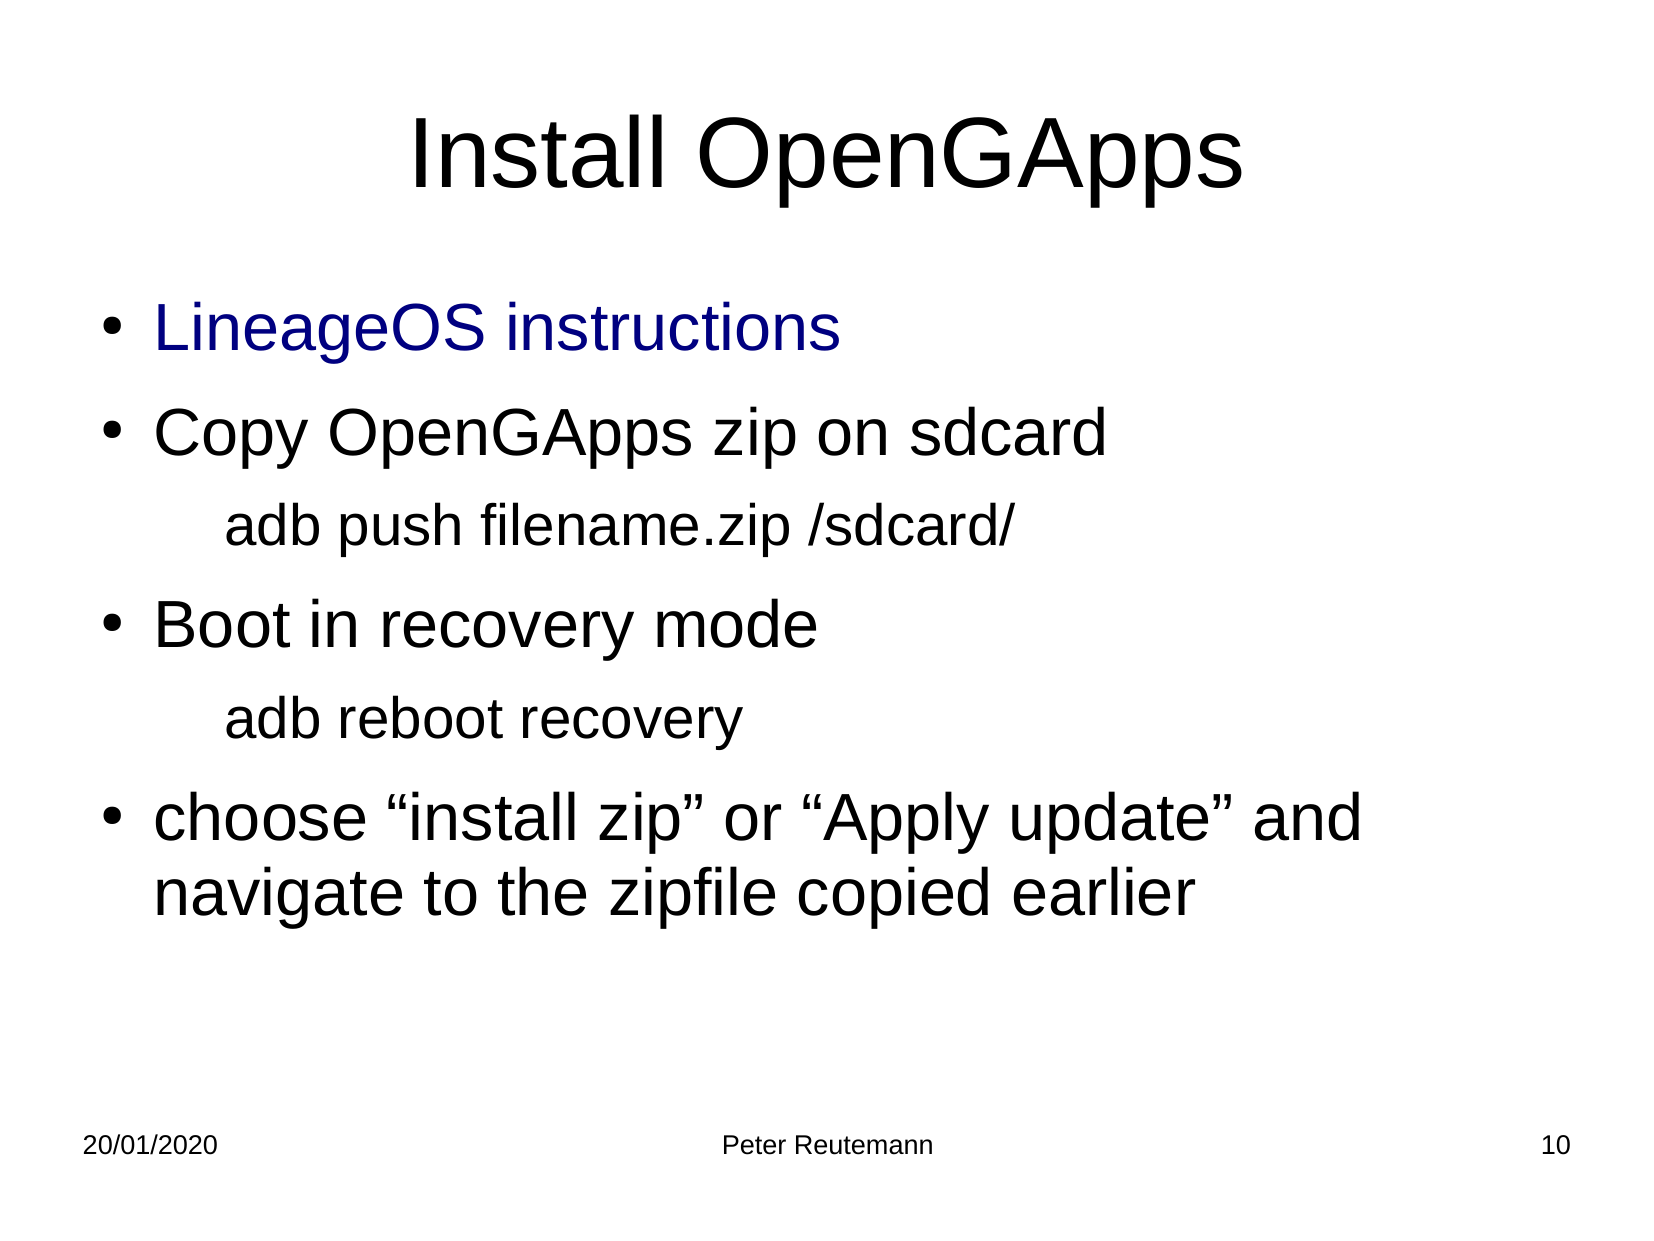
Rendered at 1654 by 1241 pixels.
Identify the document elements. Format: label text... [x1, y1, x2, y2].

title Install OpenGApps [82, 49, 1571, 257]
list LineageOS instructions Copy OpenGApps zip on sdcard adb push filename.zip /sdcard/ Boot in recovery mode adb reboot recovery choose “install zip” or “Apply update” and navigate to the zipfile copied earlier [82, 290, 1571, 1010]
